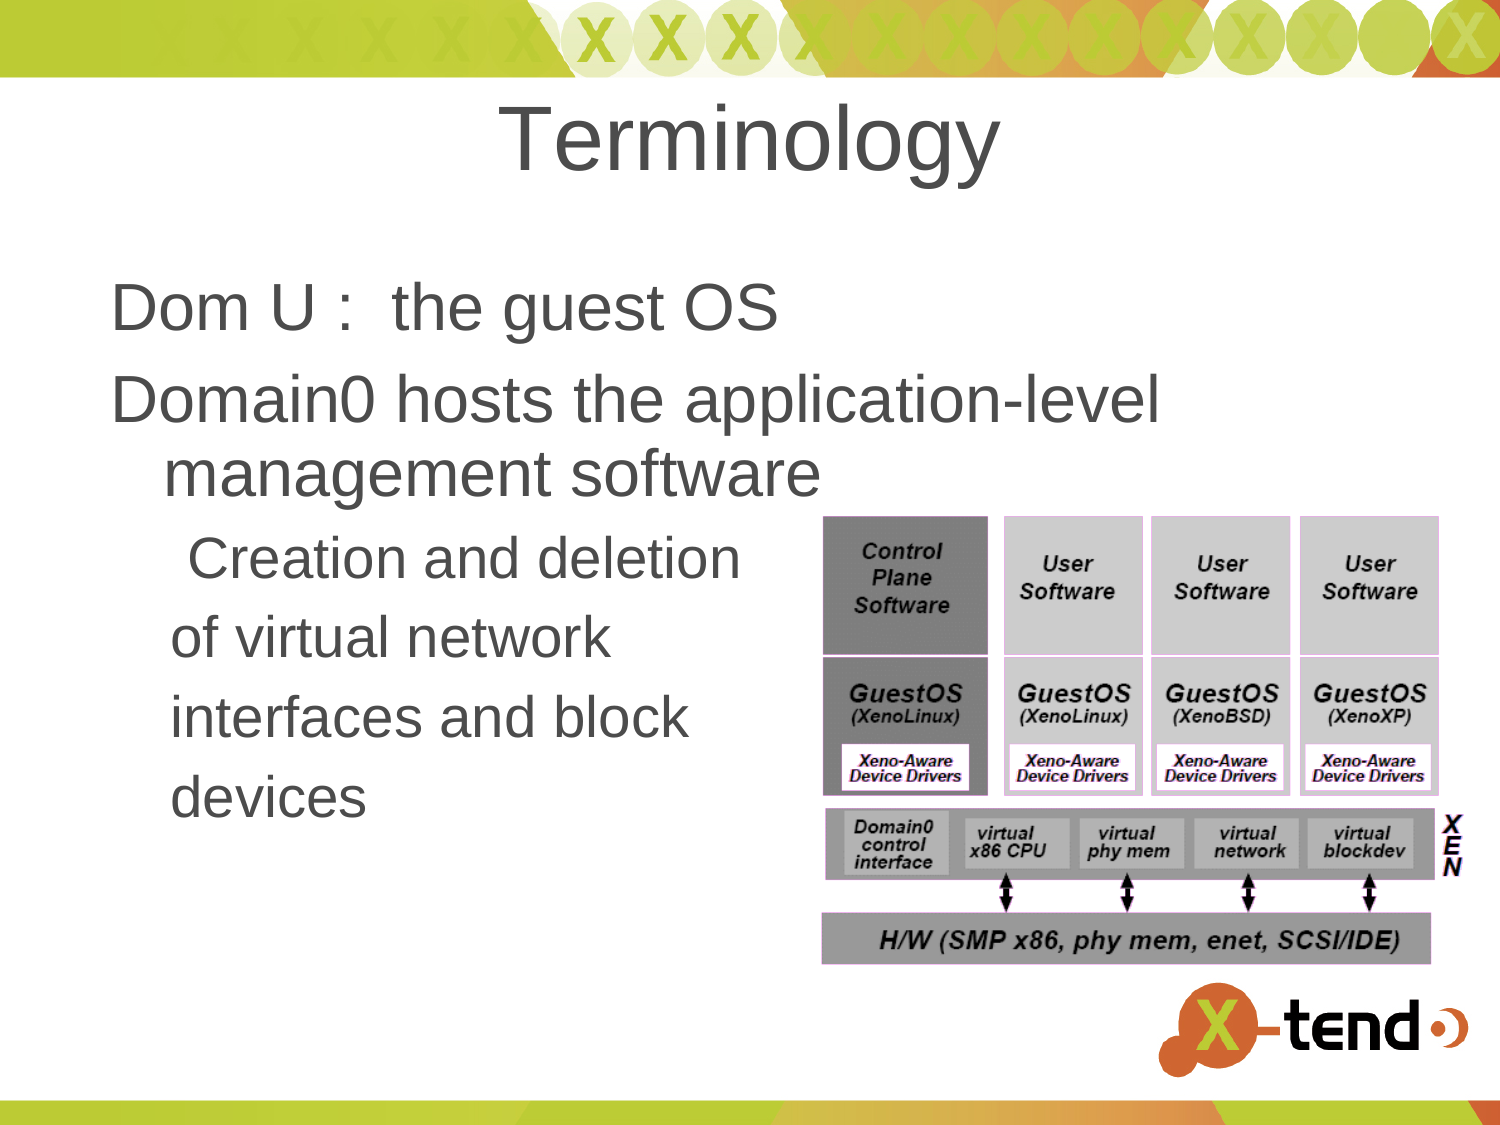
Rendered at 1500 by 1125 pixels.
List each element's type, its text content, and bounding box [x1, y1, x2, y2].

picture [0, 0, 1500, 1125]
list Dom U : the guest OS Domain0 hosts the application-level management software Creation and deletion of virtual network interfaces and block devices [78, 262, 1476, 1113]
title Terminology [75, 45, 1426, 233]
